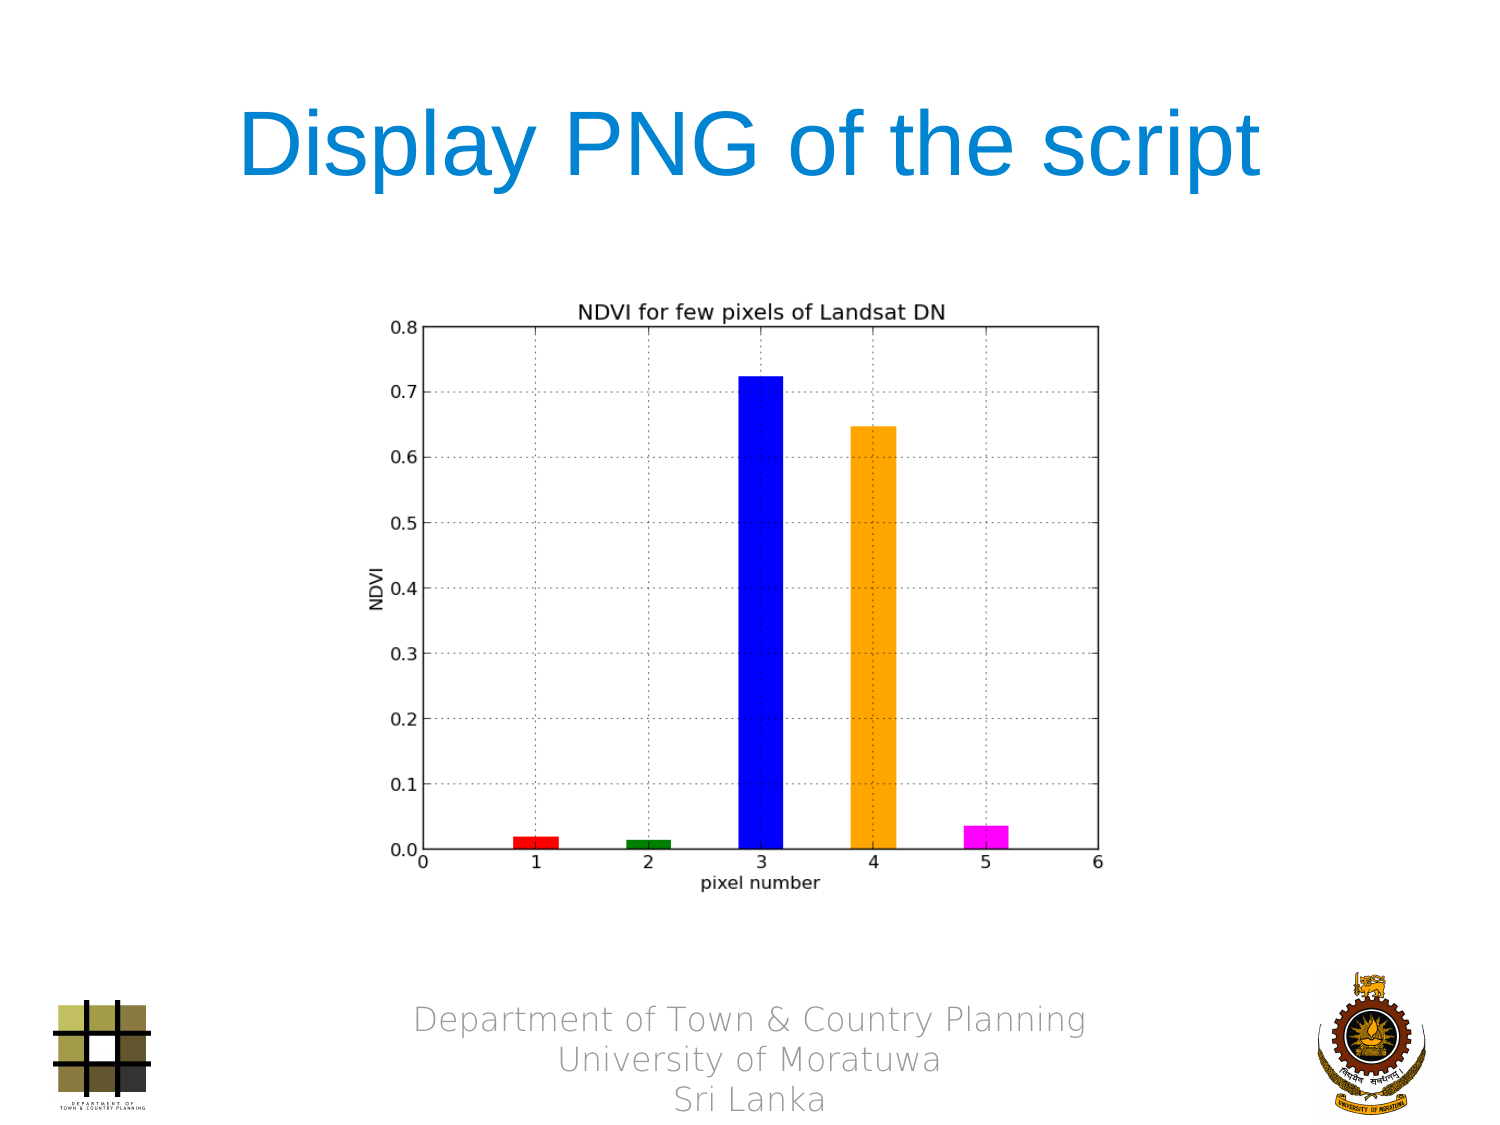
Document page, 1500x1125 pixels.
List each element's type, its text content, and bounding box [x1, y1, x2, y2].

title Display PNG of the script [75, 45, 1426, 233]
picture [315, 262, 1186, 915]
picture [53, 1000, 151, 1110]
picture [1312, 966, 1435, 1125]
